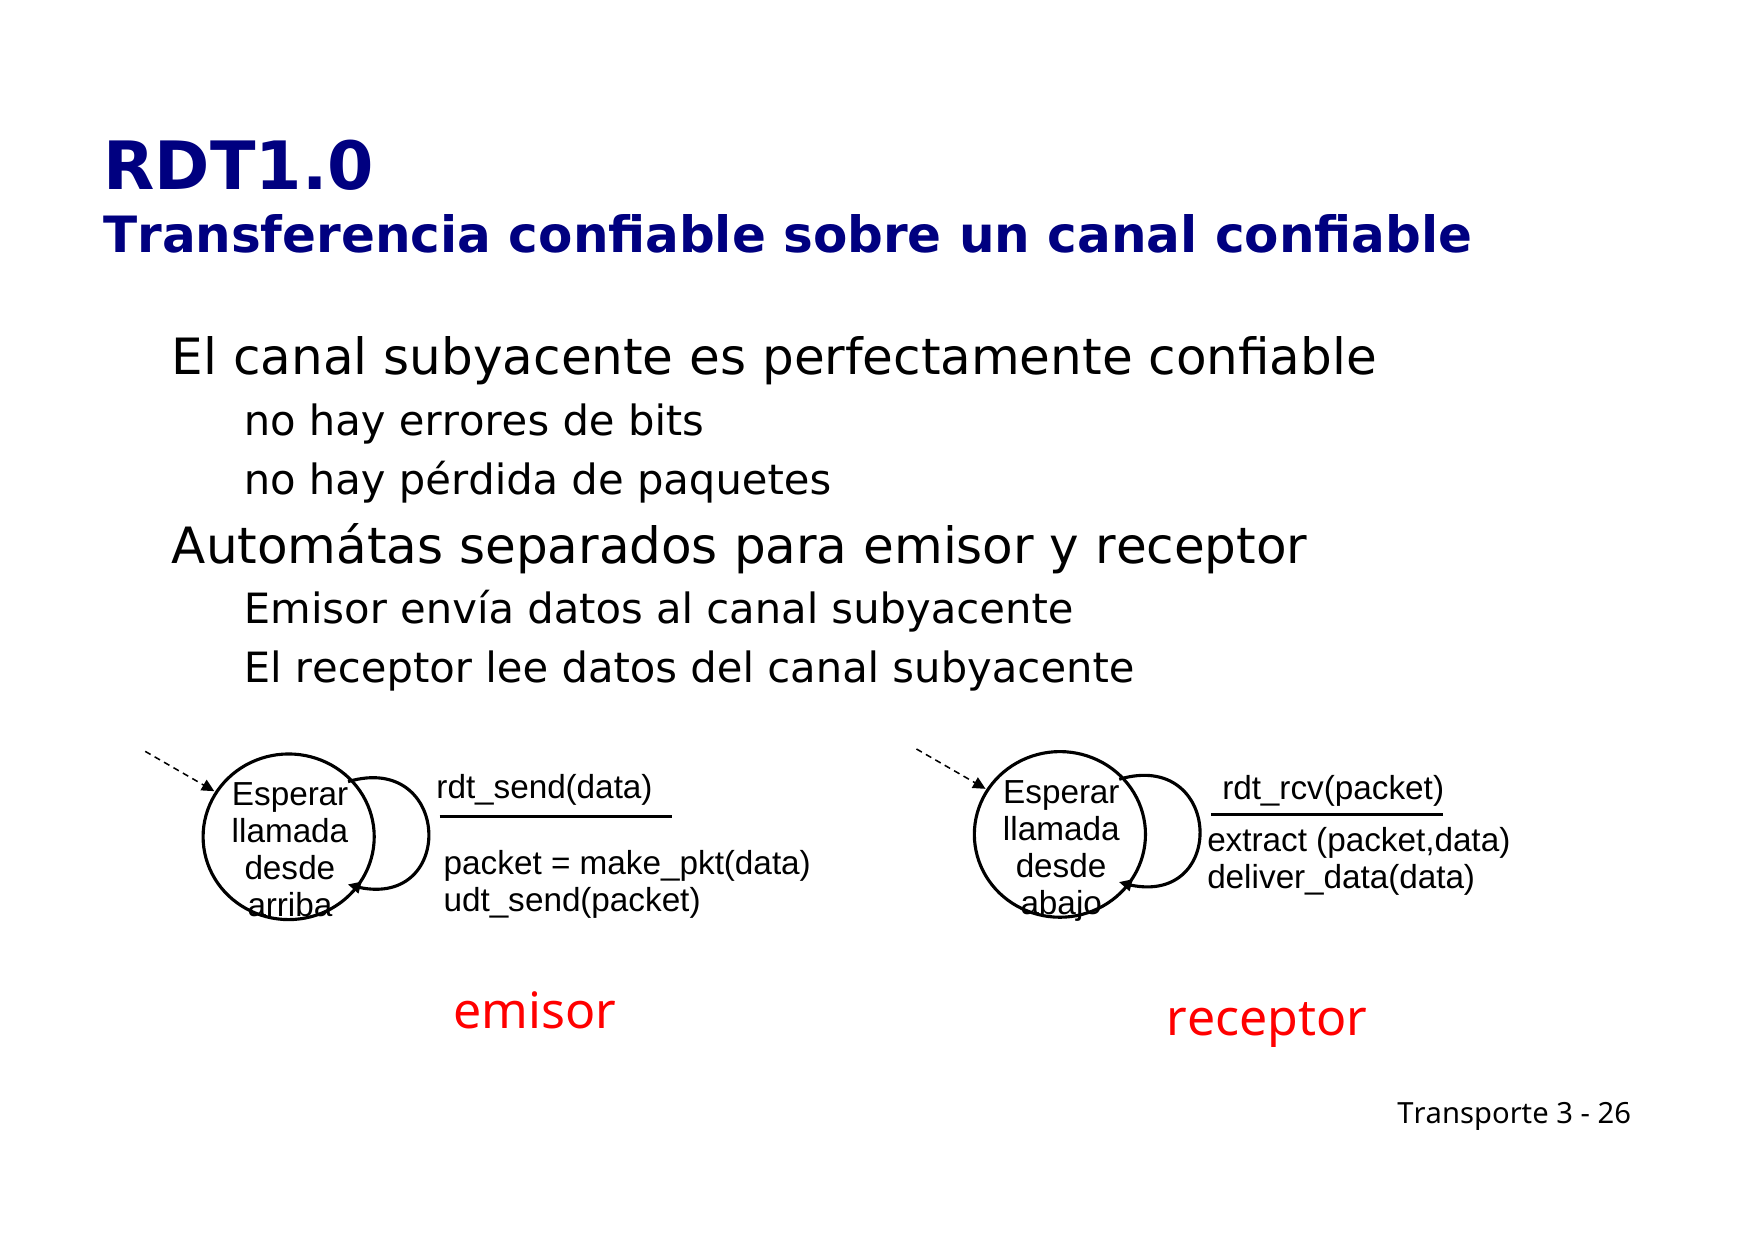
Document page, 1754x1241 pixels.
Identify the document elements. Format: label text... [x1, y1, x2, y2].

text_box Esperar llamada desde abajo [962, 765, 1160, 916]
list El canal subyacente es perfectamente confiable no hay errores de bits no hay pérdida de paquetes Automátas separados para emisor y receptor Emisor envía datos al canal subyacente El receptor lee datos del canal subyacente [154, 320, 1546, 761]
title RDT1.0 Transferencia confiable sobre un canal confiable [88, 87, 1654, 305]
text_box [1013, 751, 1107, 765]
text_box [242, 753, 335, 767]
text_box receptor [1151, 974, 1383, 1059]
text_box rdt_send(data) [421, 760, 826, 831]
text_box rdt_rcv(packet) [1207, 761, 1460, 814]
text_box emisor [438, 967, 632, 1052]
text_box packet = make_pkt(data) udt_send(packet) [428, 837, 910, 936]
text_box extract (packet,data) deliver_data(data) [1192, 814, 1639, 885]
text_box Esperar llamada desde arriba [191, 767, 389, 918]
